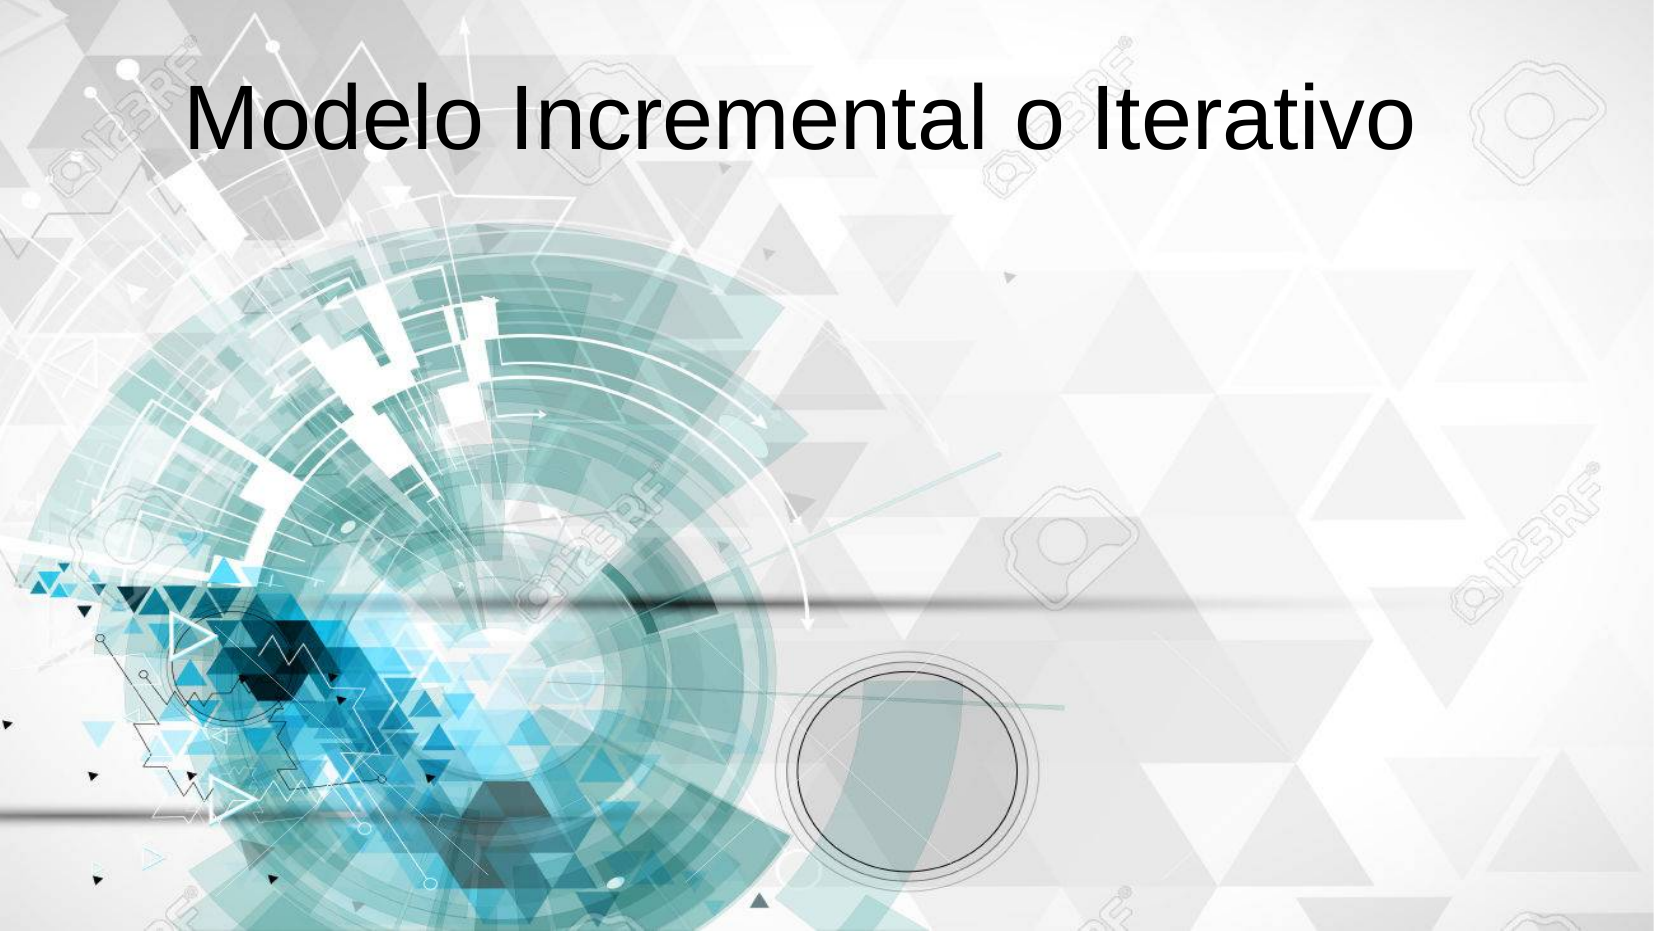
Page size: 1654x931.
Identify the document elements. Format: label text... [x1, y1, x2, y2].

title Modelo Incremental o Iterativo [56, 39, 1546, 196]
picture [0, 0, 1654, 931]
